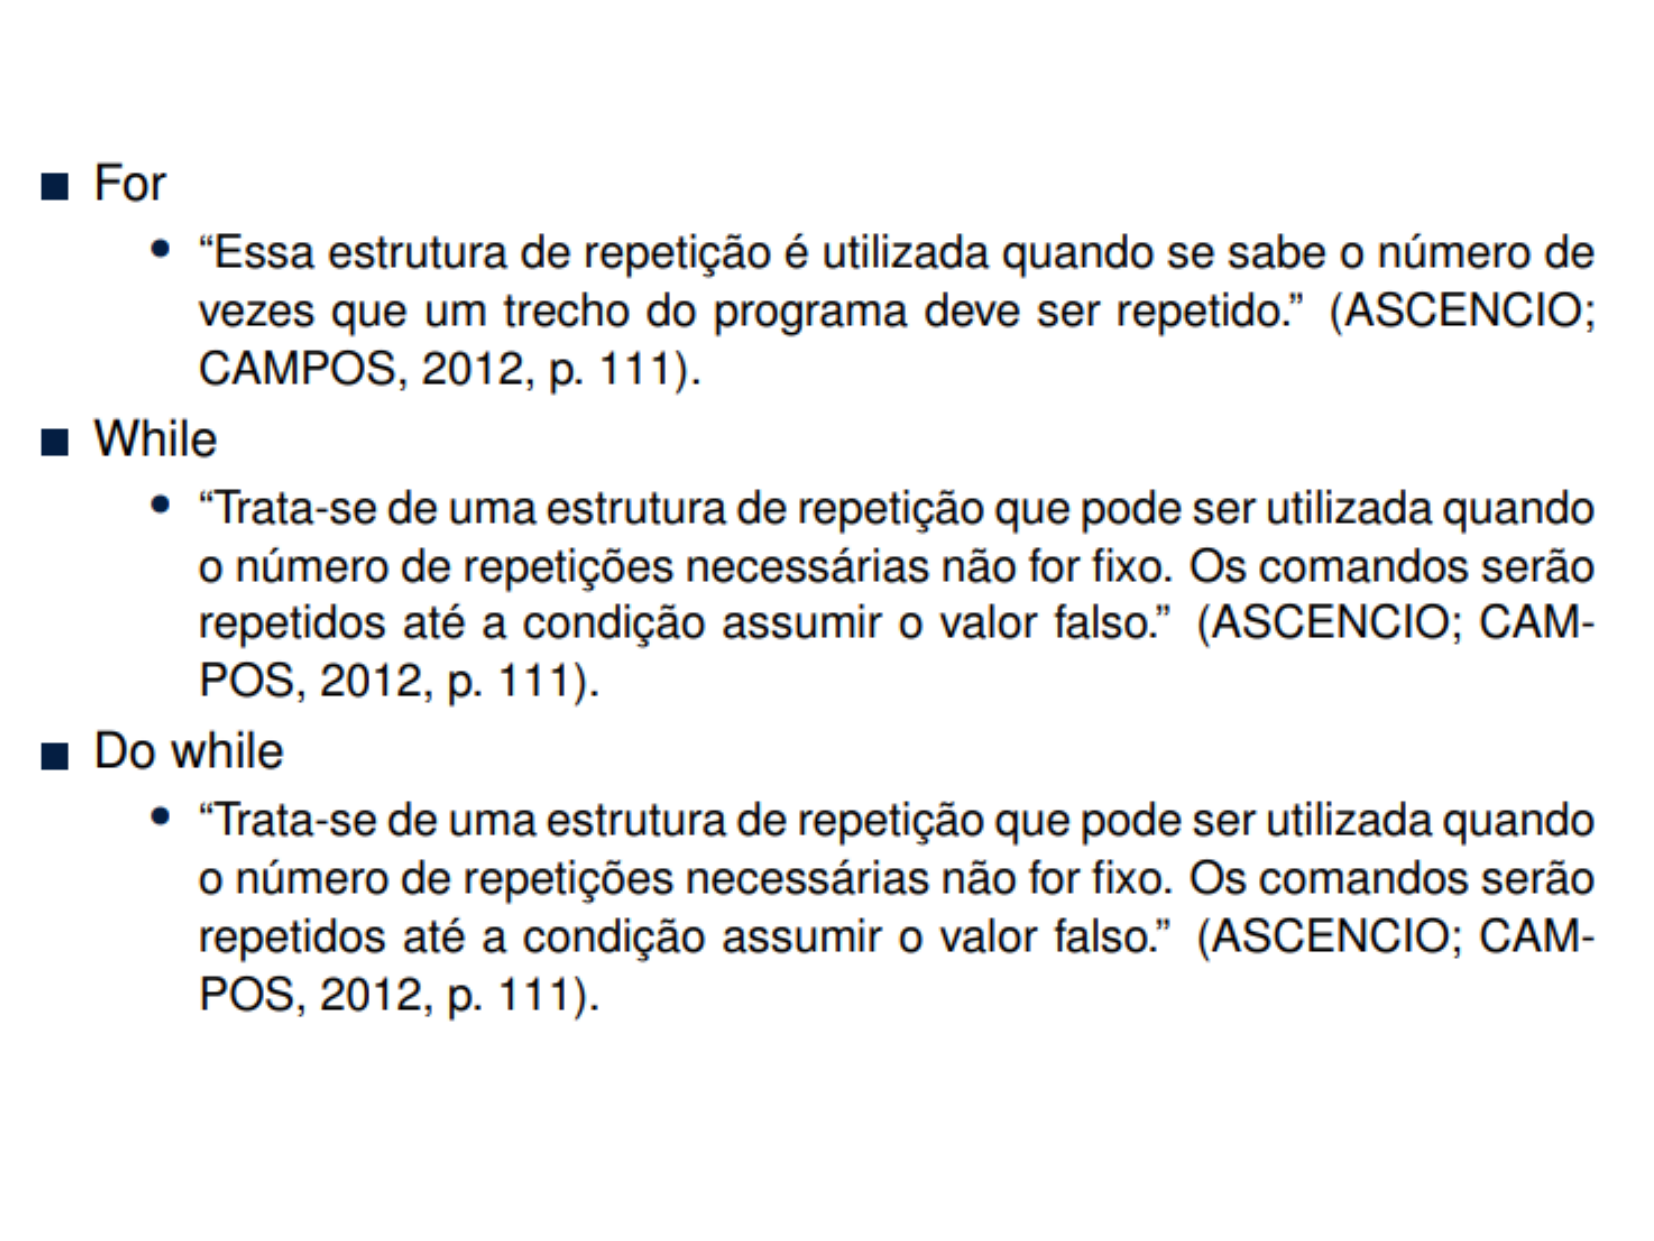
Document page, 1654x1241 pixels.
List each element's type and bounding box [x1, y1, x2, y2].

picture [11, 153, 1632, 1052]
